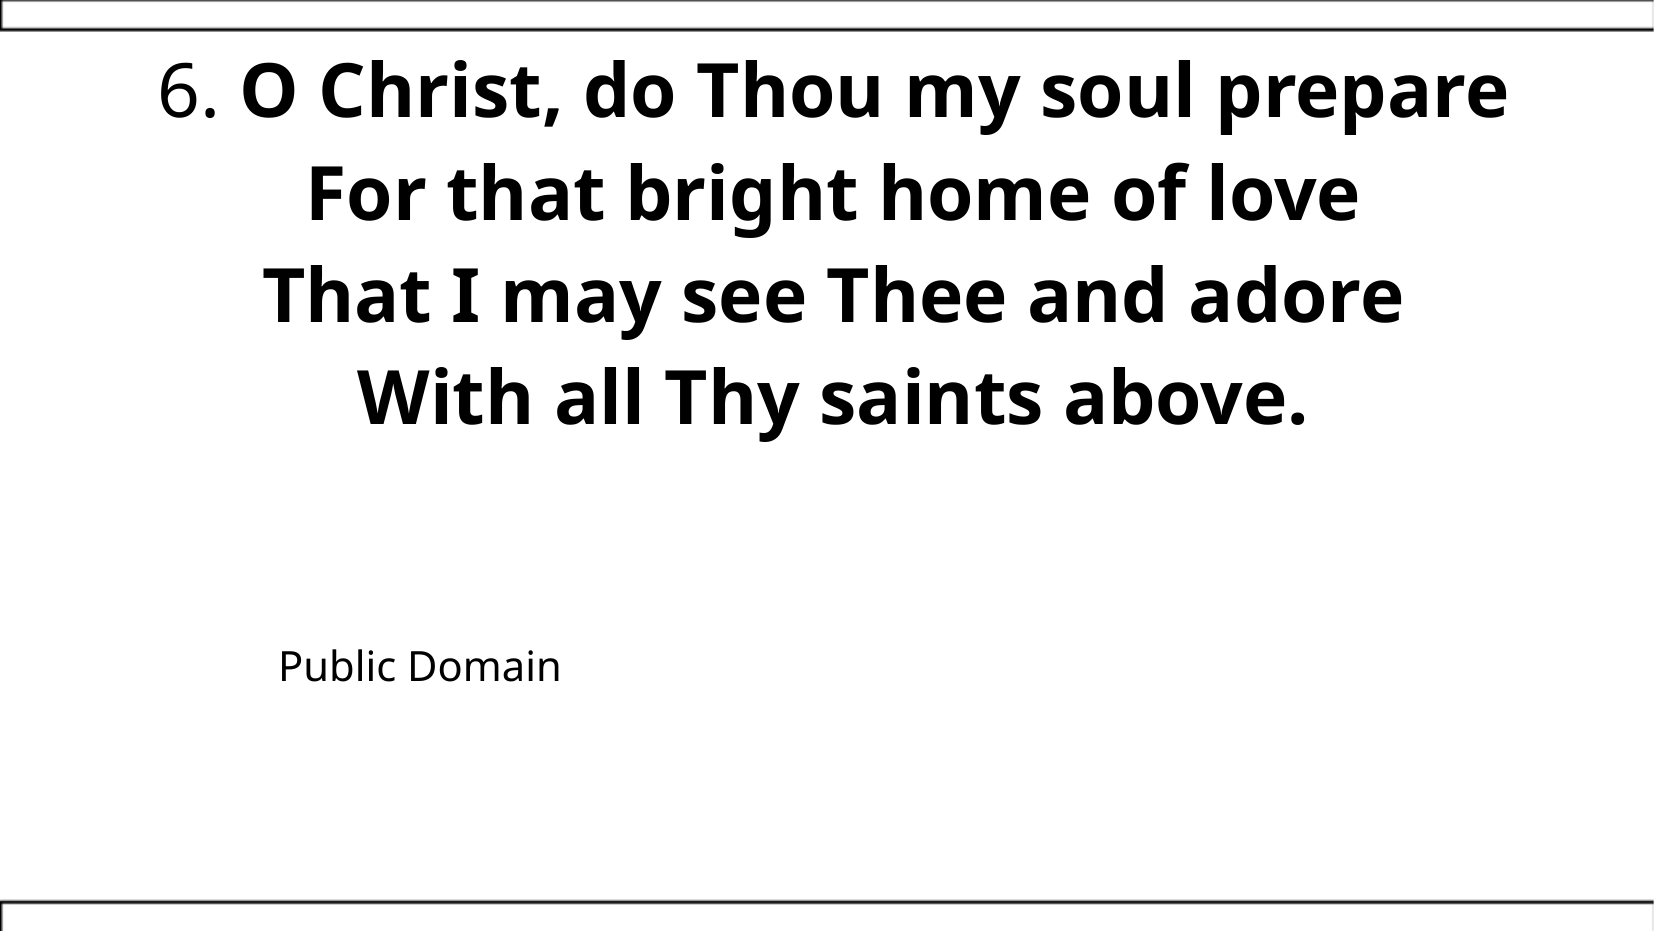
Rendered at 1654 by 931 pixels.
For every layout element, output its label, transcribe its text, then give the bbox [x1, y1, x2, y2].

picture [0, 0, 1654, 931]
text_box 6. O Christ, do Thou my soul prepare For that bright home of love That I may see Thee and adore With all Thy saints above. Public Domain [106, 30, 1562, 689]
